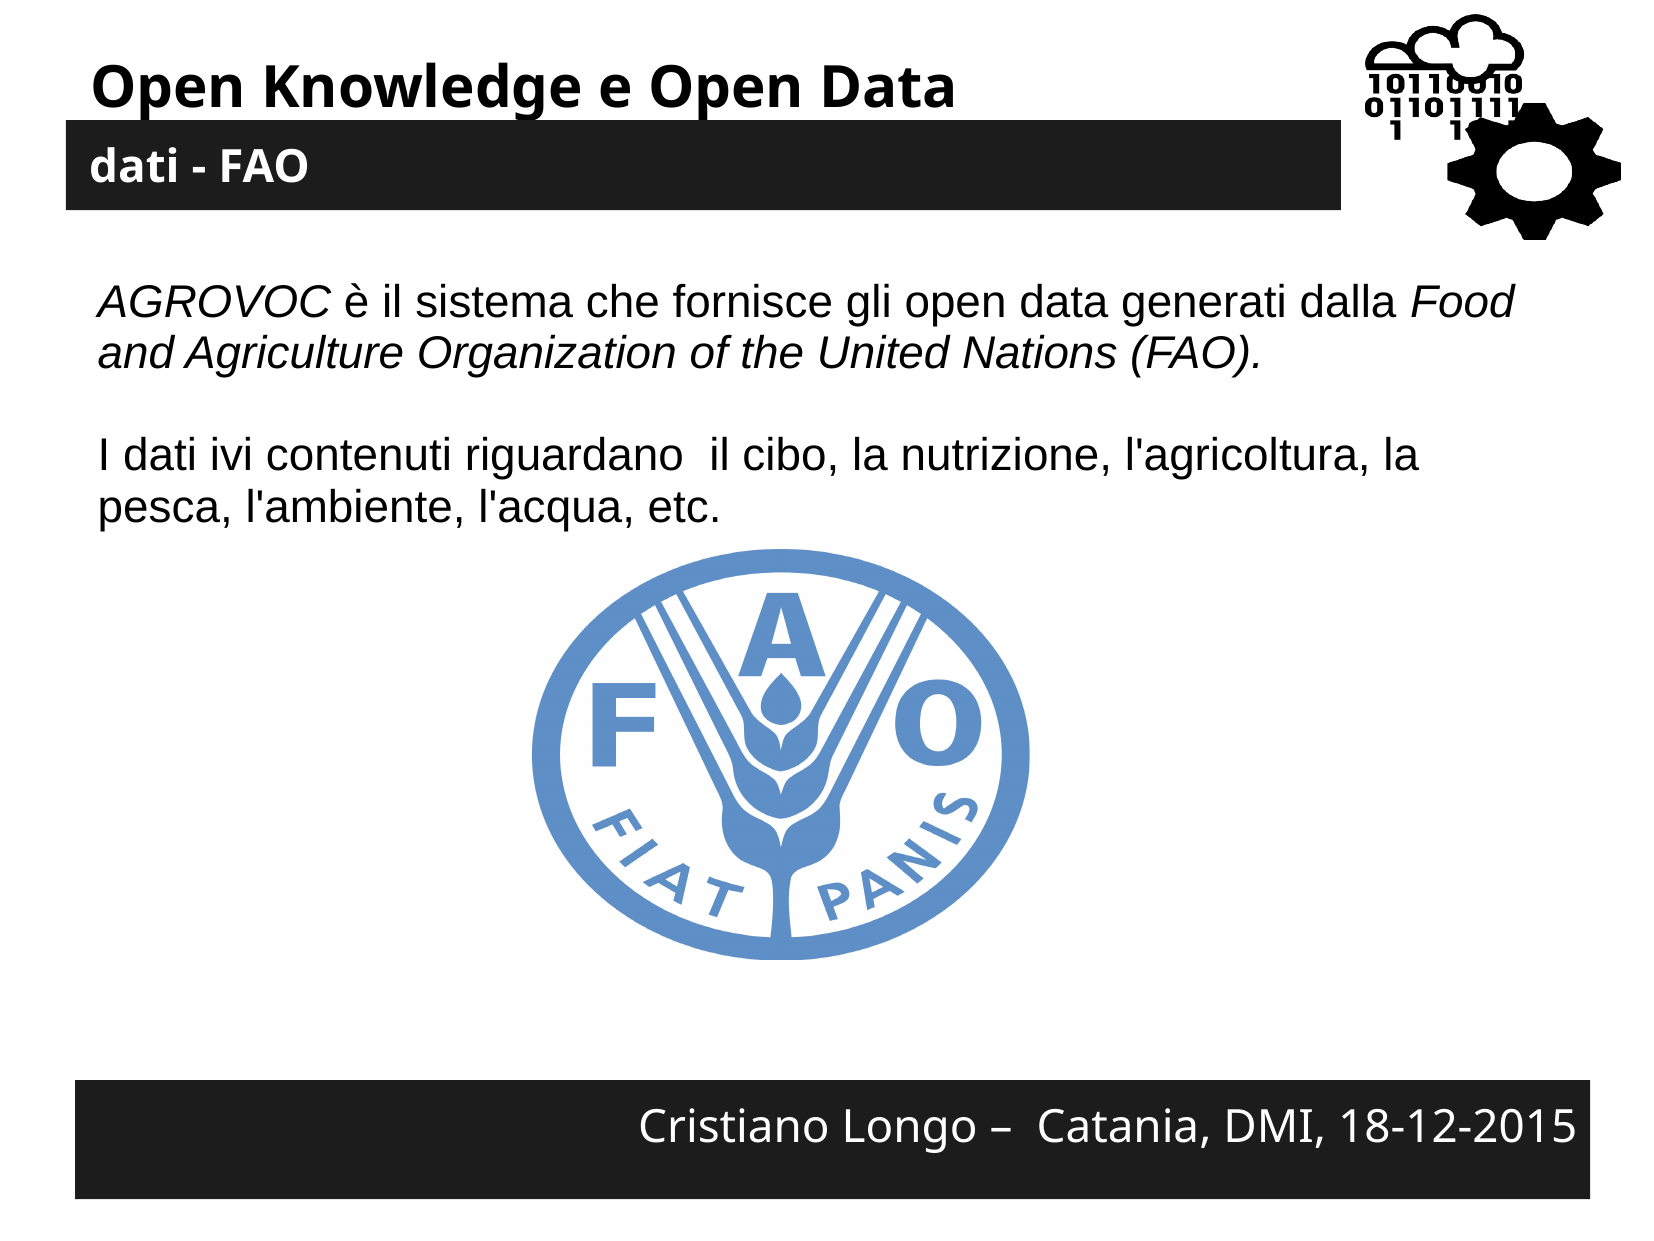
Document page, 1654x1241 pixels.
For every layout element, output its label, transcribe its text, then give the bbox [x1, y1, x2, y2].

list Cristiano Longo – Catania, DMI, 18-12-2015 [75, 1080, 1591, 1200]
text_box AGROVOC è il sistema che fornisce gli open data generati dalla Food and Agriculture Organization of the United Nations (FAO). I dati ivi contenuti riguardano il cibo, la nutrizione, l'agricoltura, la pesca, l'ambiente, l'acqua, etc. [83, 268, 1552, 540]
list Open Knowledge e Open Data [75, 45, 1325, 120]
picture [1365, 14, 1621, 241]
list dati - FAO [65, 120, 1341, 211]
picture [531, 547, 1030, 960]
